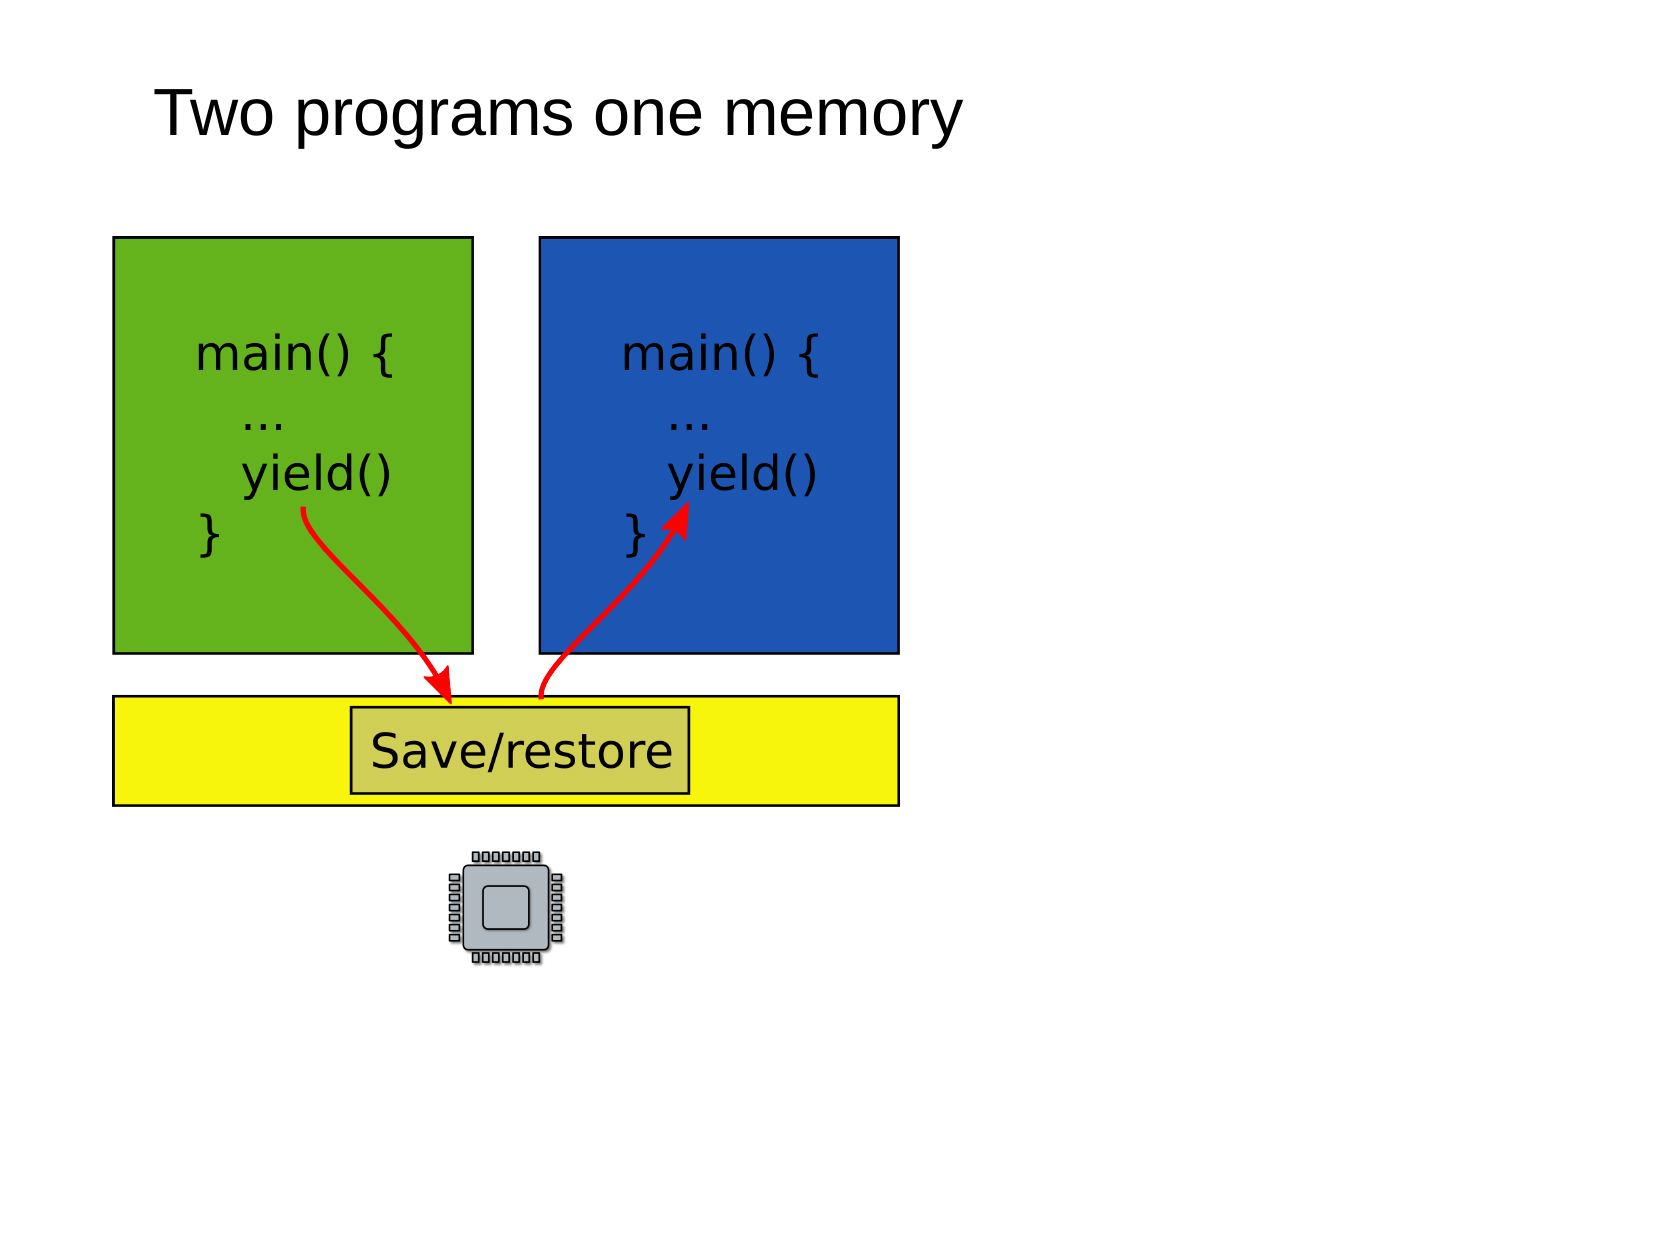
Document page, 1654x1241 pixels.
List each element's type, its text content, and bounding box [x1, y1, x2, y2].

list Two programs one memory [82, 75, 1576, 151]
picture [112, 236, 900, 976]
